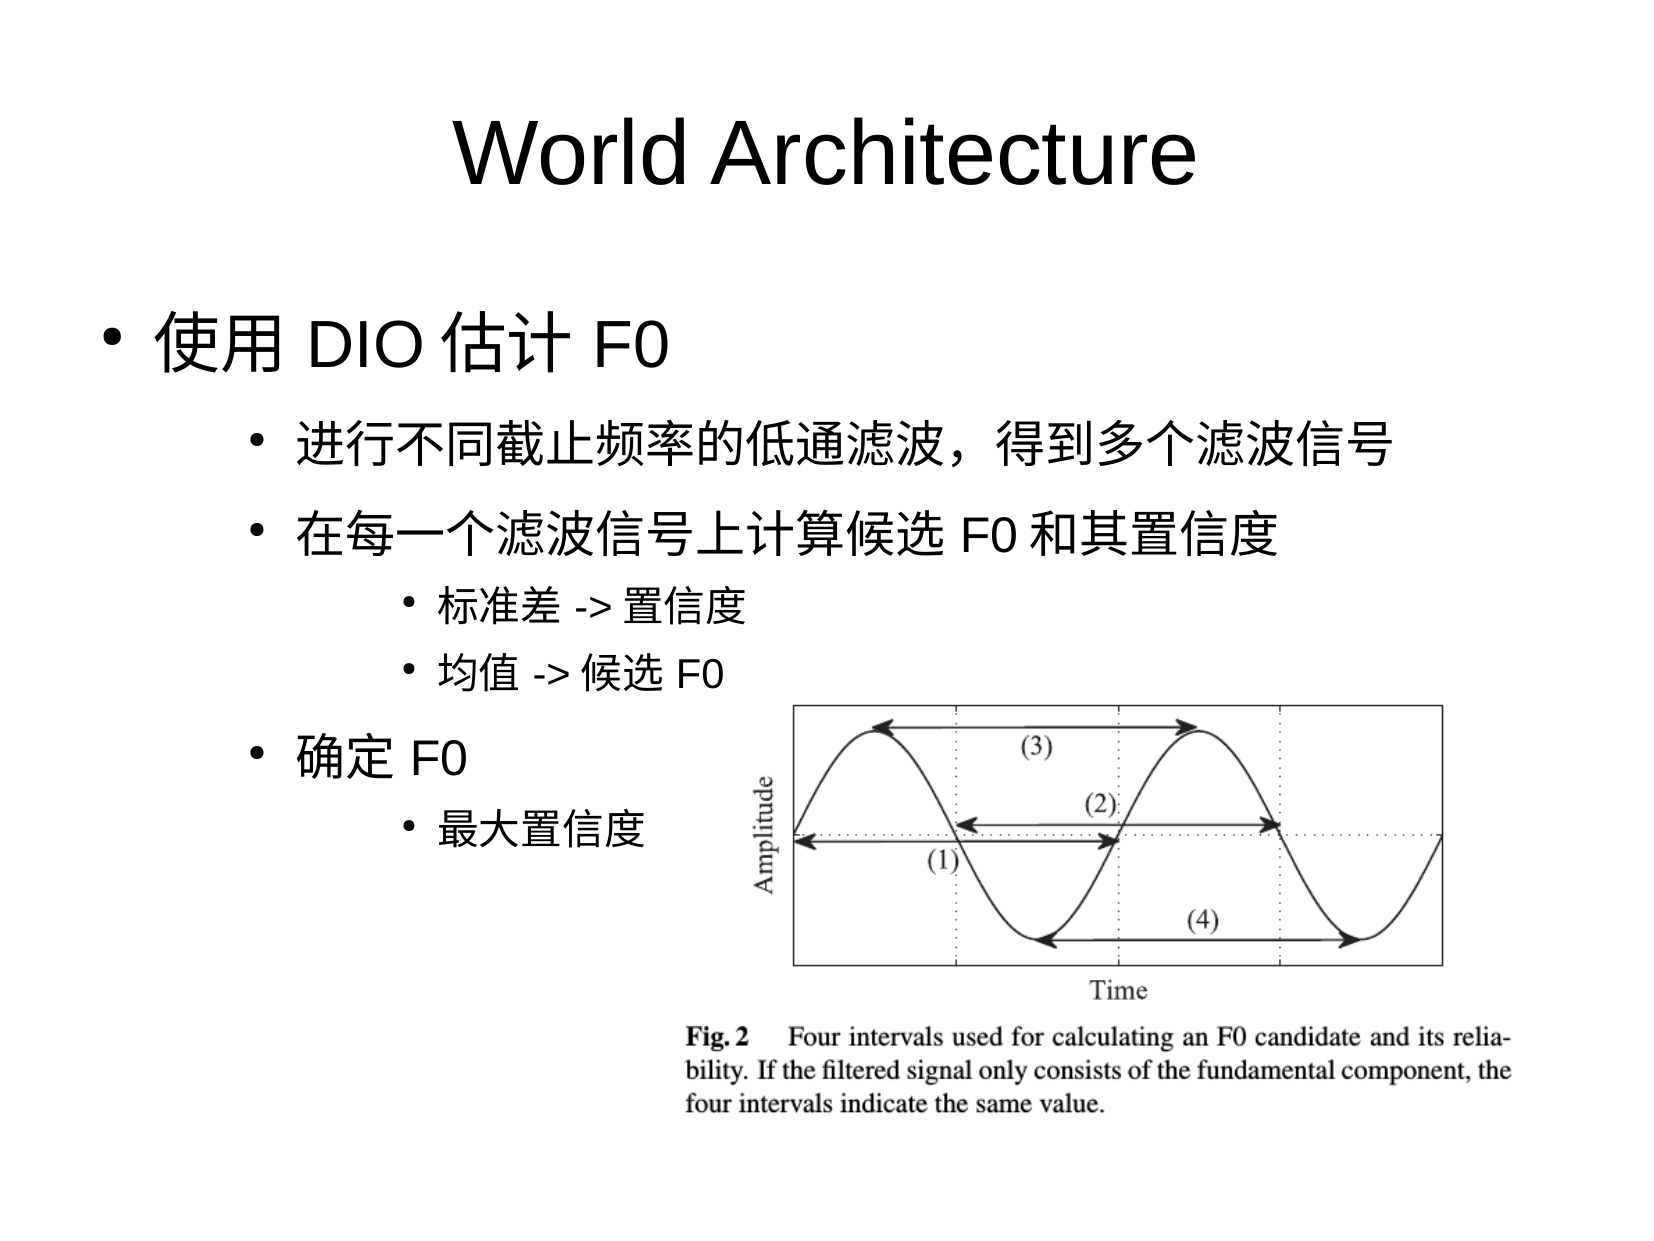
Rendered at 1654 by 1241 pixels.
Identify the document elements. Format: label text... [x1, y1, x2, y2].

list 使用DIO估计F0 进行不同截止频率的低通滤波，得到多个滤波信号 在每一个滤波信号上计算候选F0和其置信度 标准差->置信度 均值->候选F0 确定F0 最大置信度 [82, 290, 1571, 1141]
title World Architecture [82, 49, 1571, 257]
